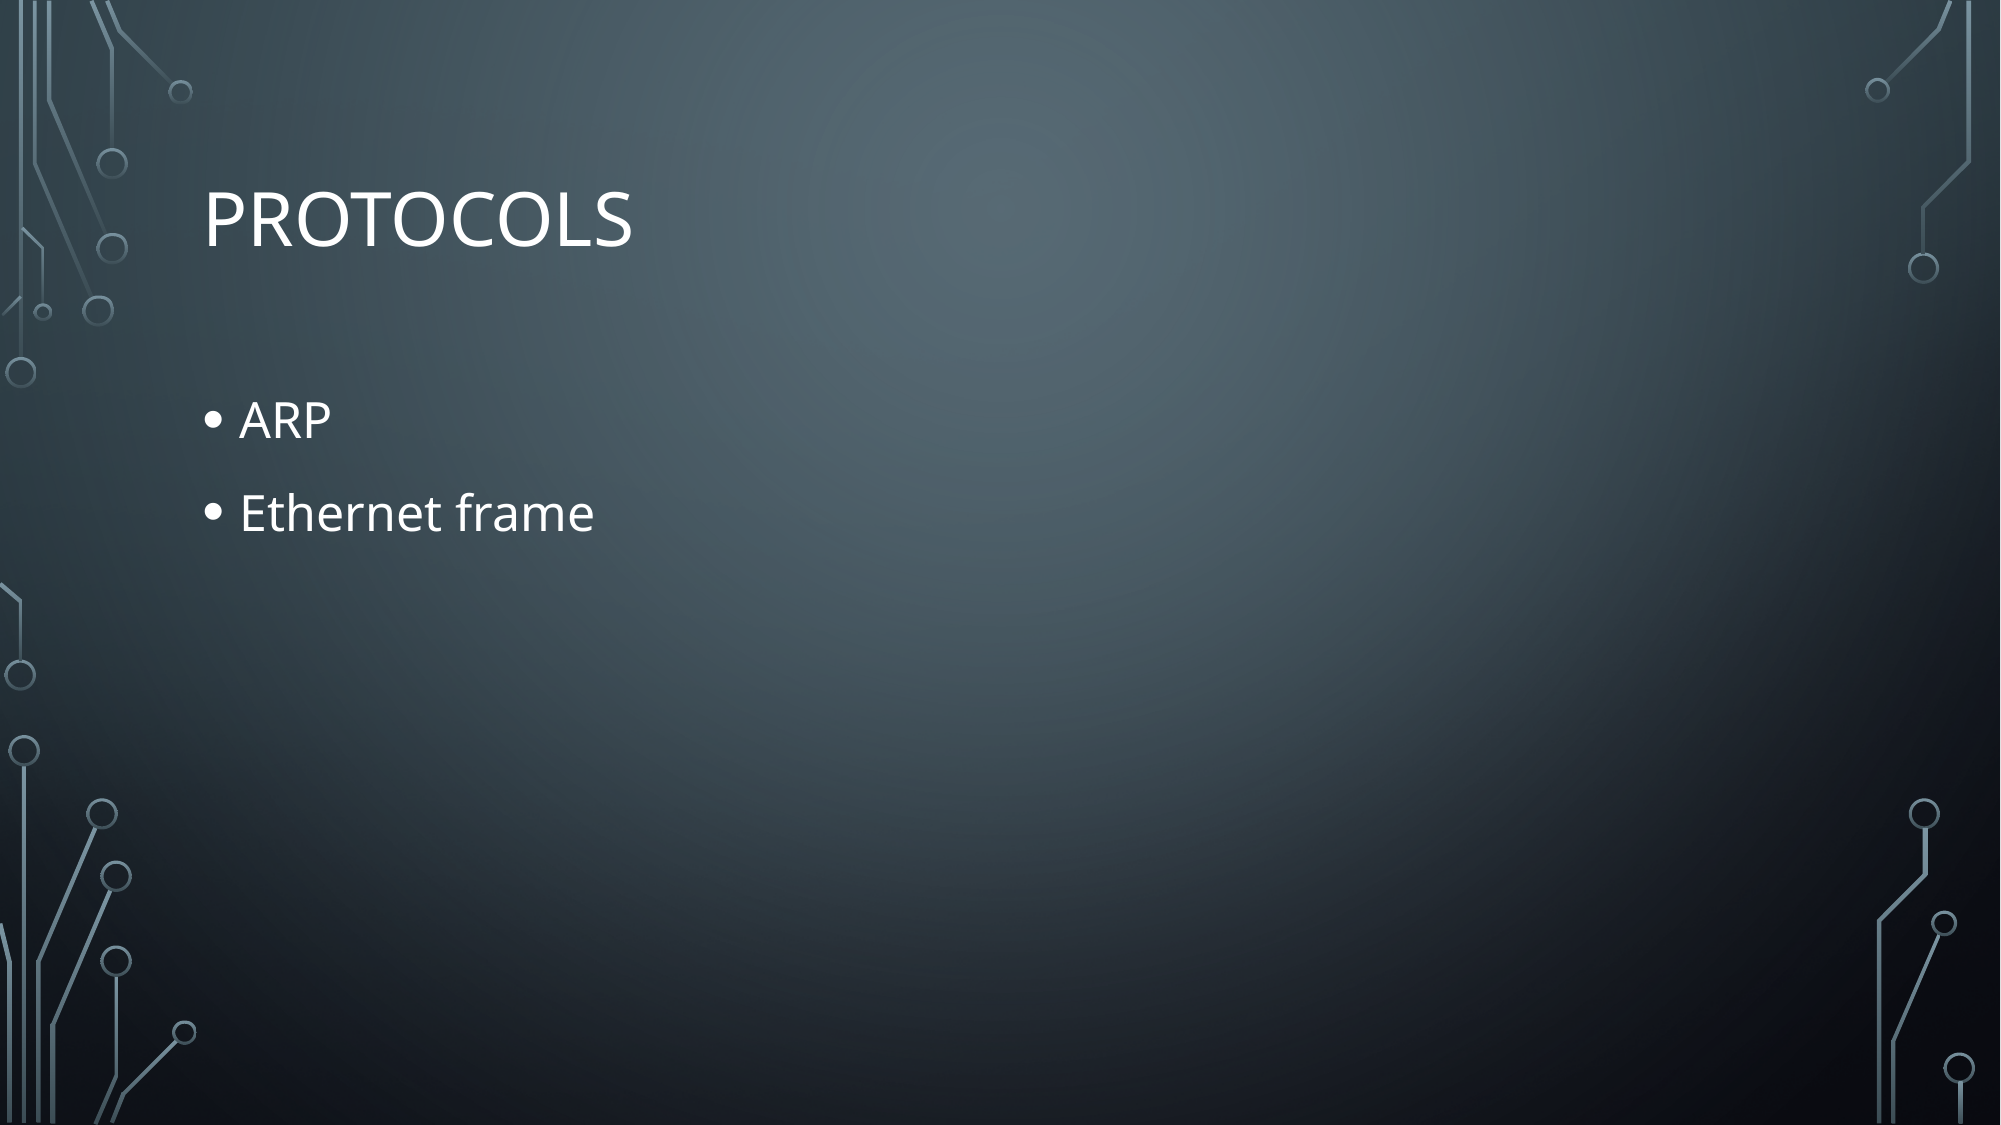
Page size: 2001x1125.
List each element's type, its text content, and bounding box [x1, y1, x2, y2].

list ARP Ethernet frame [187, 369, 1813, 951]
title protocols [187, 101, 1813, 344]
